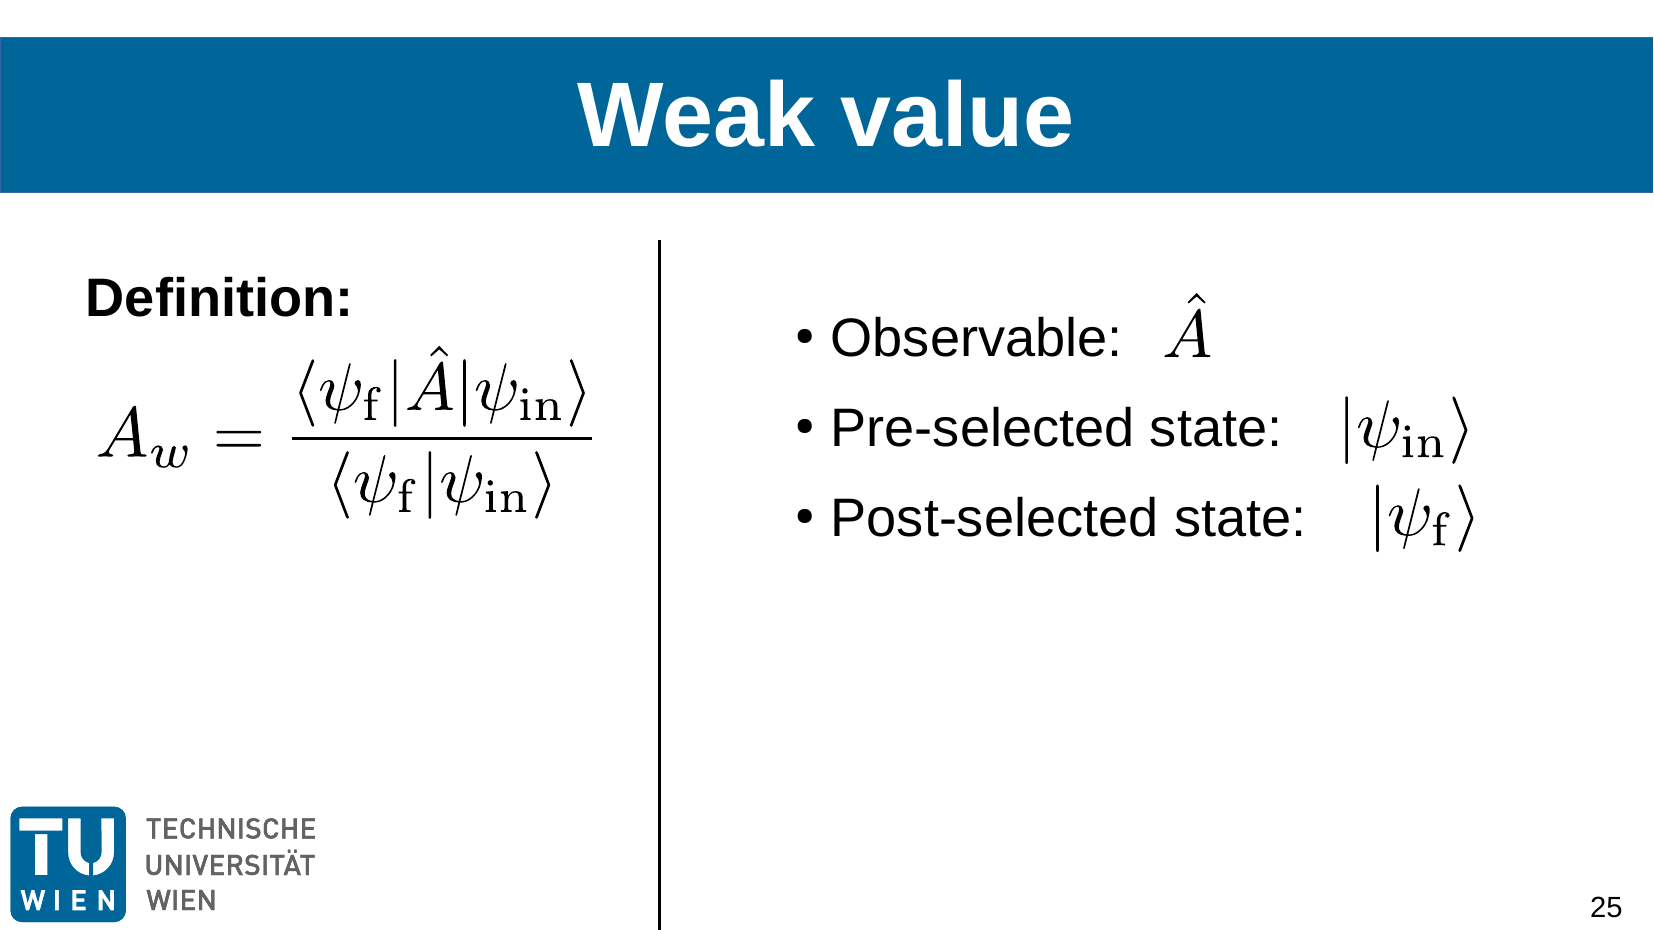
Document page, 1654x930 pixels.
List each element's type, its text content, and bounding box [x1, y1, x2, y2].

list Observable: Pre-selected state: Post-selected state: [795, 217, 1571, 757]
picture [1319, 384, 1485, 566]
picture [195, 334, 606, 530]
picture [96, 361, 189, 489]
title Weak value [0, 37, 1653, 193]
list Definition: [85, 267, 406, 346]
picture [1155, 270, 1231, 382]
